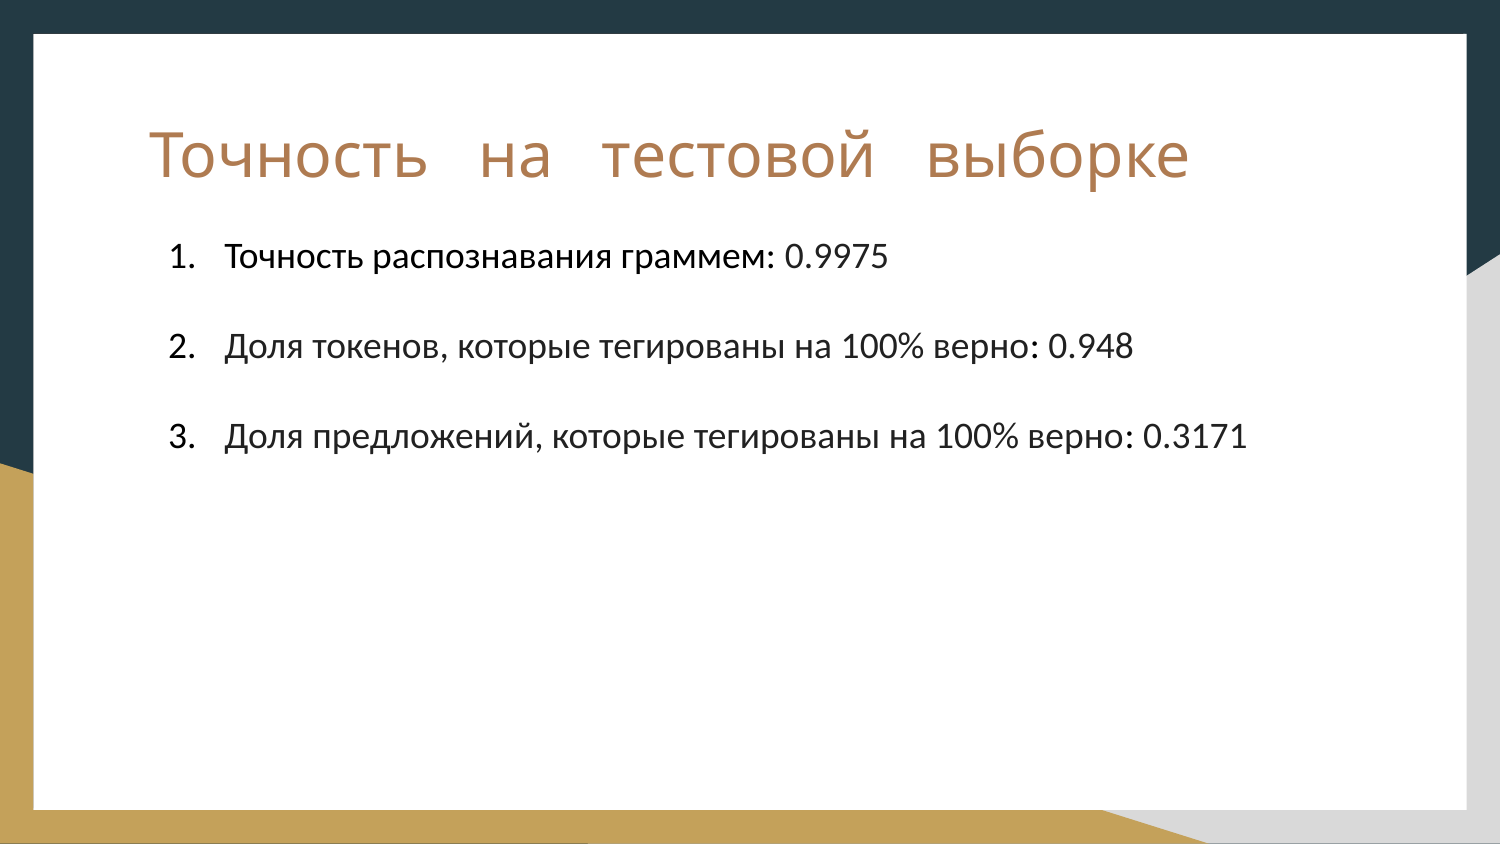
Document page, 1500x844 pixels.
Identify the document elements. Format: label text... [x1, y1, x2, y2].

title Точность на тестовой выборке [134, 99, 1366, 216]
list Точность распознавания граммем: 0.9975 Доля токенов, которые тегированы на 100% верно: 0.948 Доля предложений, которые тегированы на 100% верно: 0.3171 [134, 216, 1366, 740]
